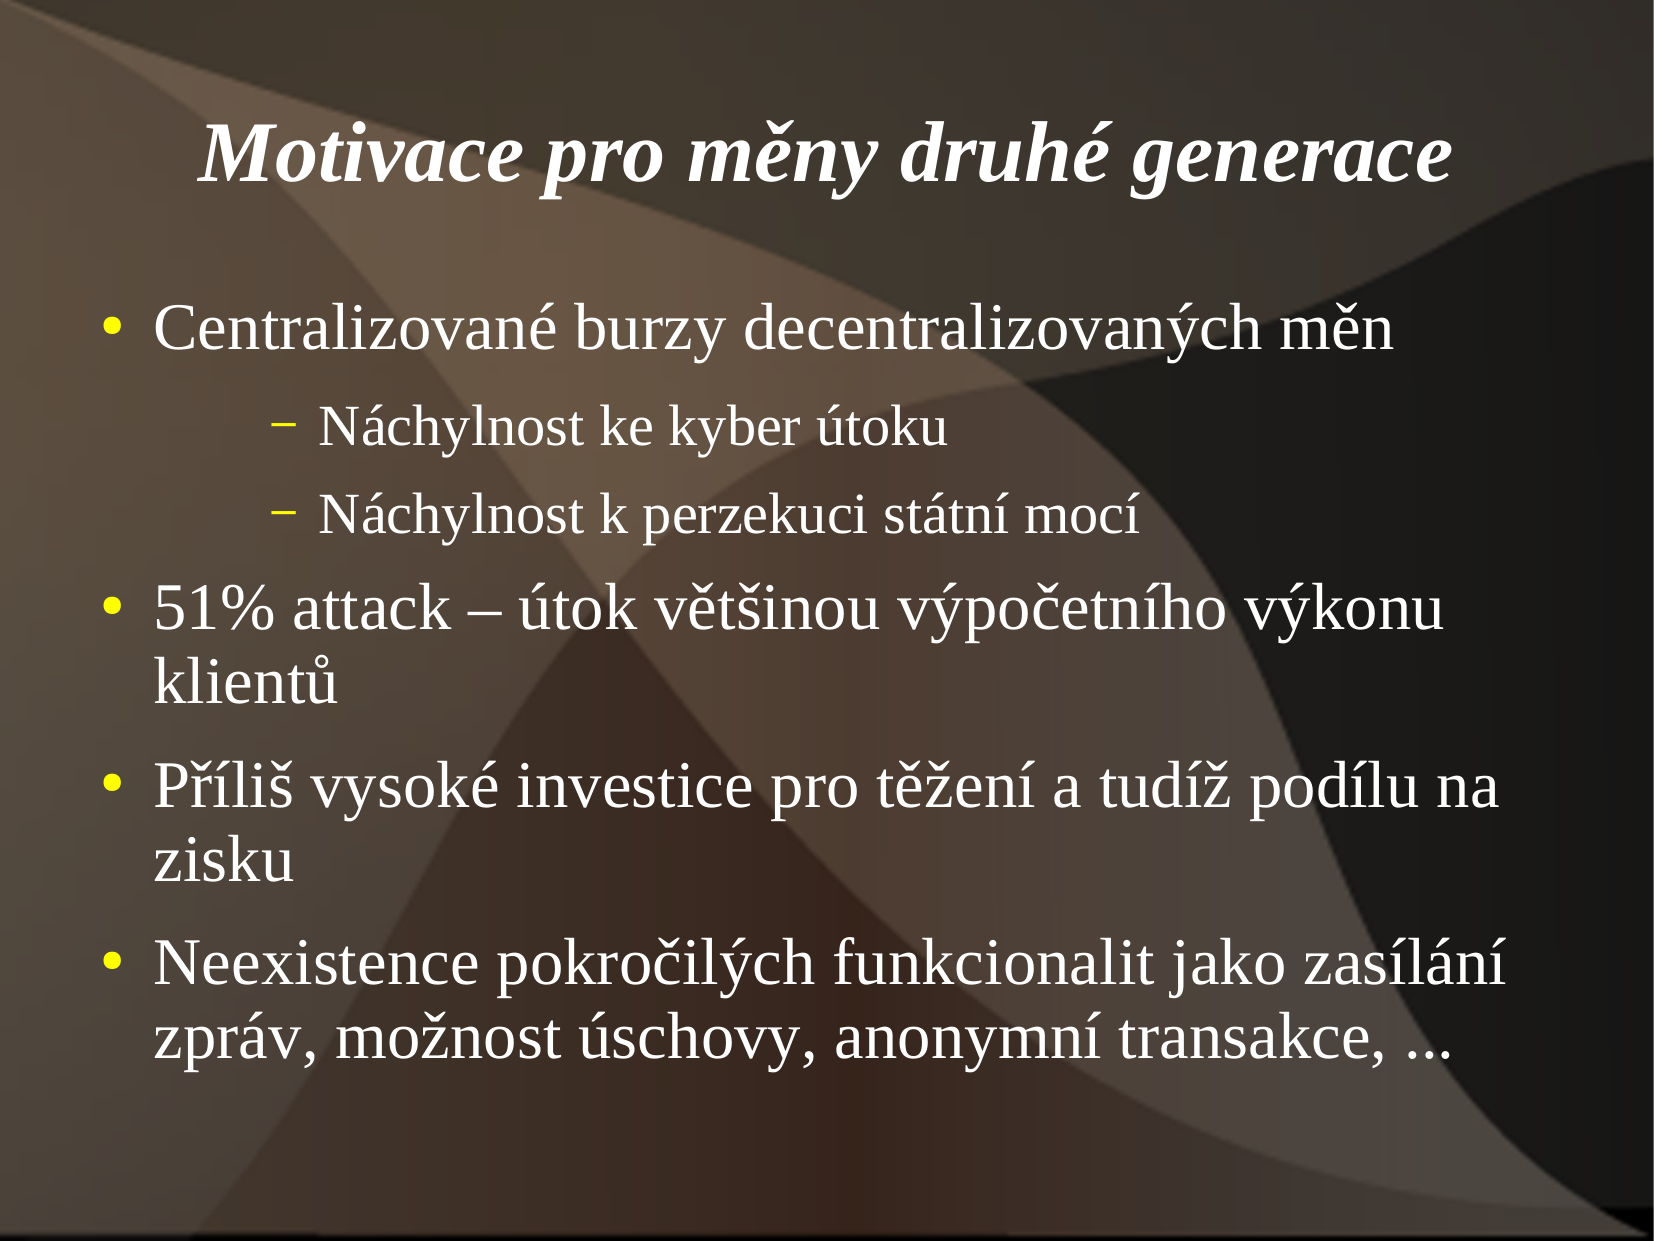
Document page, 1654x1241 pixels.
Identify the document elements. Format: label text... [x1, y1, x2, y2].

list Centralizované burzy decentralizovaných měn Náchylnost ke kyber útoku Náchylnost k perzekuci státní mocí 51% attack – útok většinou výpočetního výkonu klientů Příliš vysoké investice pro těžení a tudíž podílu na zisku Neexistence pokročilých funkcionalit jako zasílání zpráv, možnost úschovy, anonymní transakce, ... [82, 290, 1538, 1074]
title Motivace pro měny druhé generace [82, 49, 1571, 257]
picture [0, 0, 1654, 1241]
